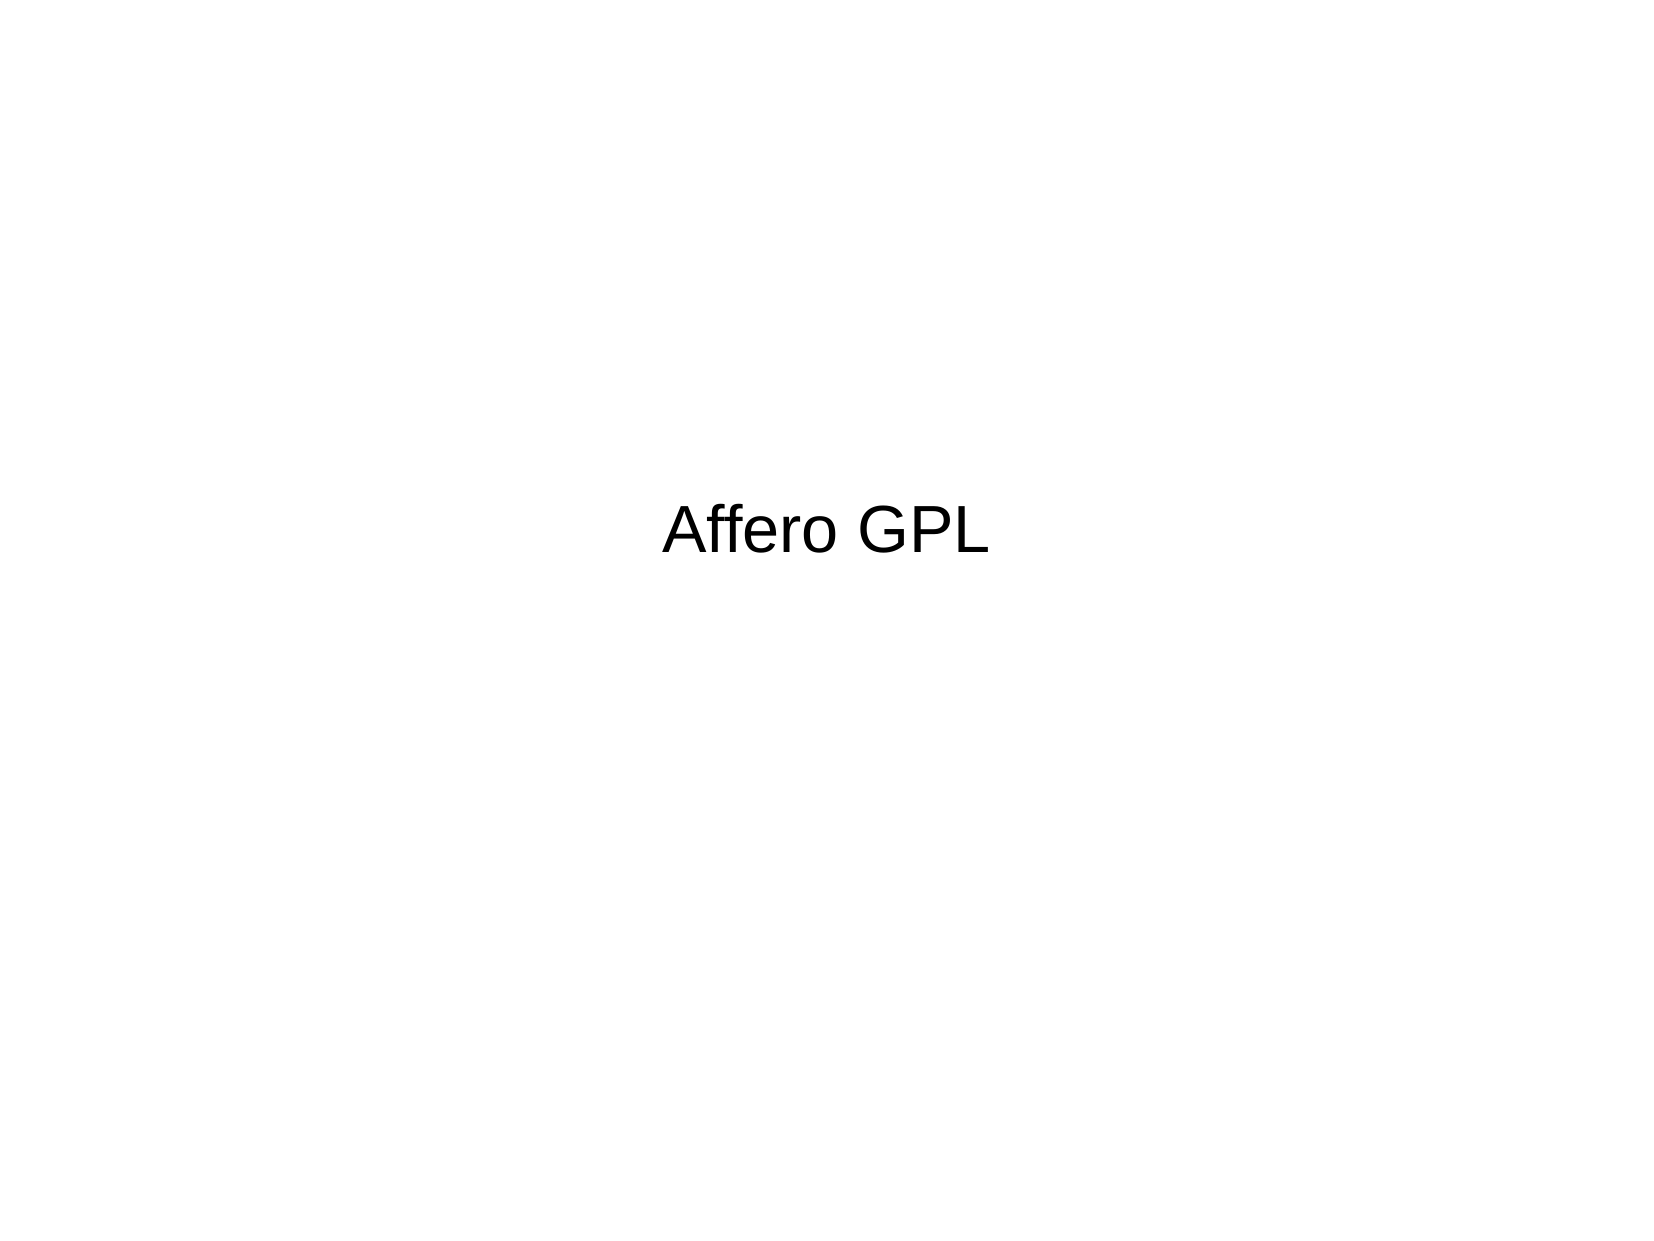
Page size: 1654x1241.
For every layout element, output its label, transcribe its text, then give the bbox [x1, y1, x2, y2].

subtitle Affero GPL [82, 49, 1571, 1010]
